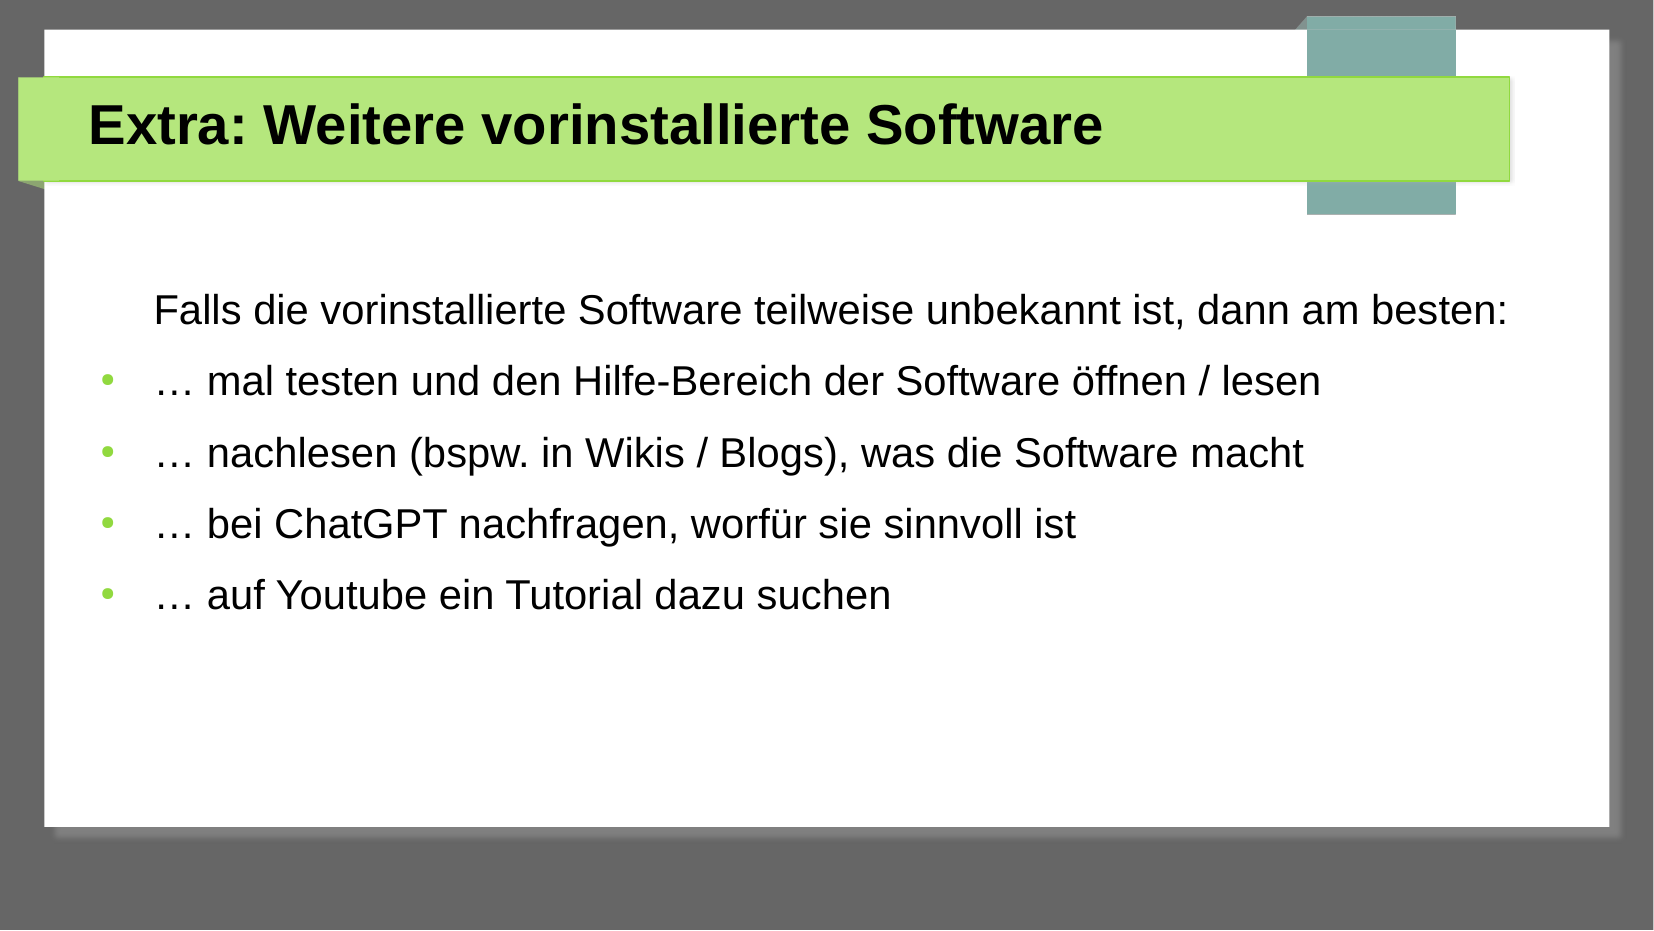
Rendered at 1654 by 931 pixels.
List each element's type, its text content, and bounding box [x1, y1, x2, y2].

title Extra: Weitere vorinstallierte Software [88, 73, 1506, 178]
list Falls die vorinstallierte Software teilweise unbekannt ist, dann am besten: … mal testen und den Hilfe-Bereich der Software öffnen / lesen … nachlesen (bspw. in Wikis / Blogs), was die Software macht … bei ChatGPT nachfragen, worfür sie sinnvoll ist … auf Youtube ein Tutorial dazu suchen [82, 215, 1560, 807]
